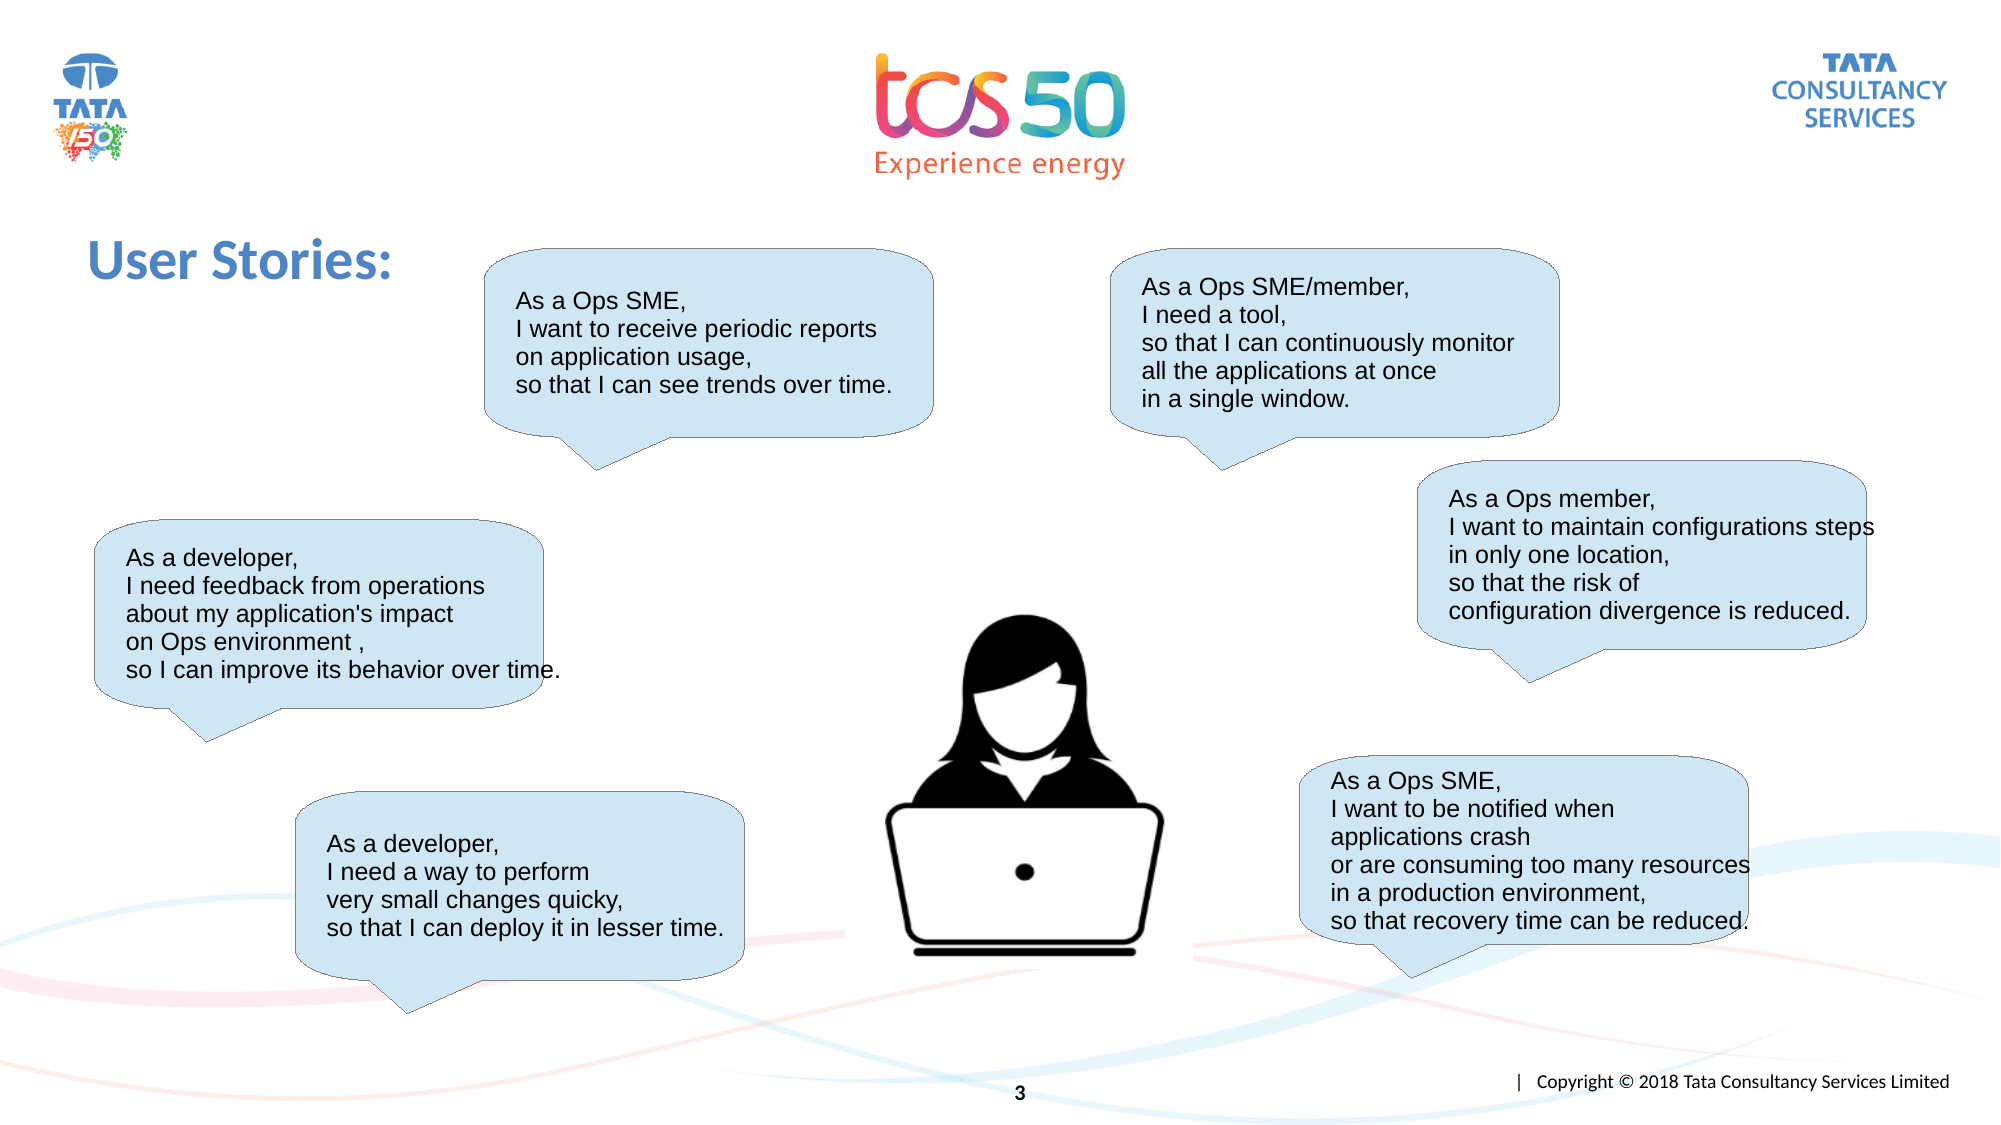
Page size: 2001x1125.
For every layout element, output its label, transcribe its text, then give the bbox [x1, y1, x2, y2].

text_box As a developer, I need a way to perform very small changes quicky, so that I can deploy it in lesser time. [295, 791, 745, 1014]
text_box As a developer, I need feedback from operations about my application's impact on Ops environment , so I can improve its behavior over time. [94, 519, 544, 742]
text_box User Stories: [86, 235, 603, 308]
text_box As a Ops member, I want to maintain configurations steps in only one location, so that the risk of configuration divergence is reduced. [1417, 460, 1867, 683]
picture [0, 602, 2000, 1125]
text_box As a Ops SME, I want to receive periodic reports on application usage, so that I can see trends over time. [484, 248, 934, 471]
picture [0, 0, 2000, 205]
text_box As a Ops SME, I want to be notified when applications crash or are consuming too many resources in a production environment, so that recovery time can be reduced. [1299, 755, 1749, 979]
text_box As a Ops SME/member, I need a tool, so that I can continuously monitor all the applications at once in a single window. [1110, 248, 1560, 471]
